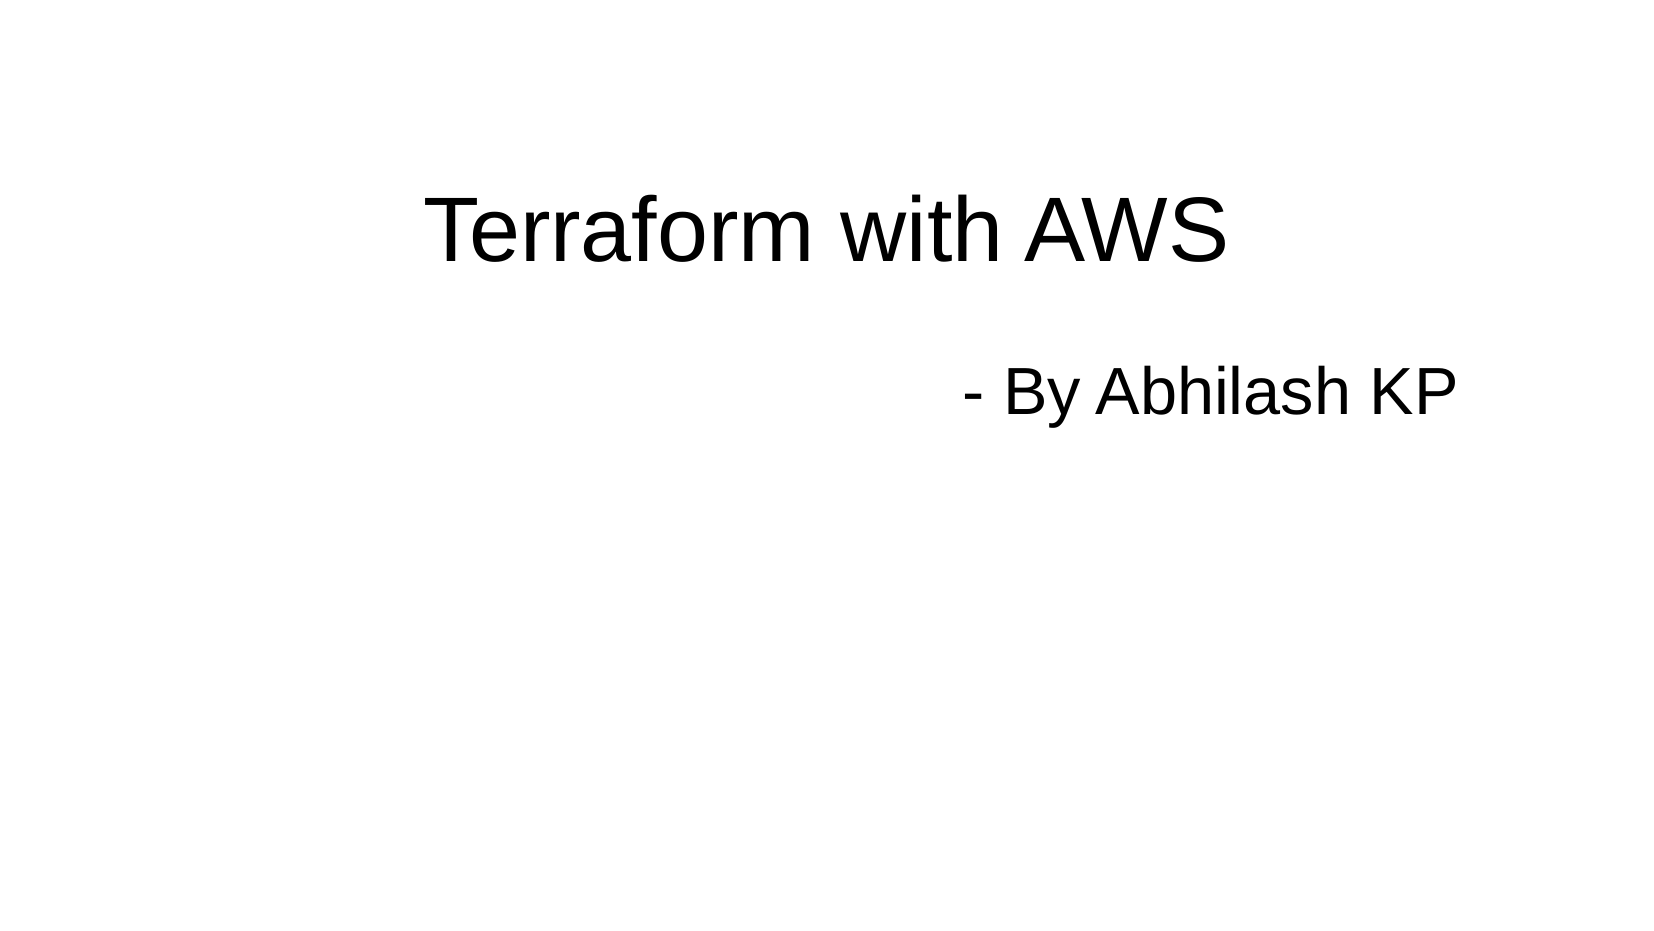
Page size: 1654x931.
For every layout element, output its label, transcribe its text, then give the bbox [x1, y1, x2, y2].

title Terraform with AWS [82, 151, 1571, 308]
subtitle - By Abhilash KP [956, 322, 1465, 461]
